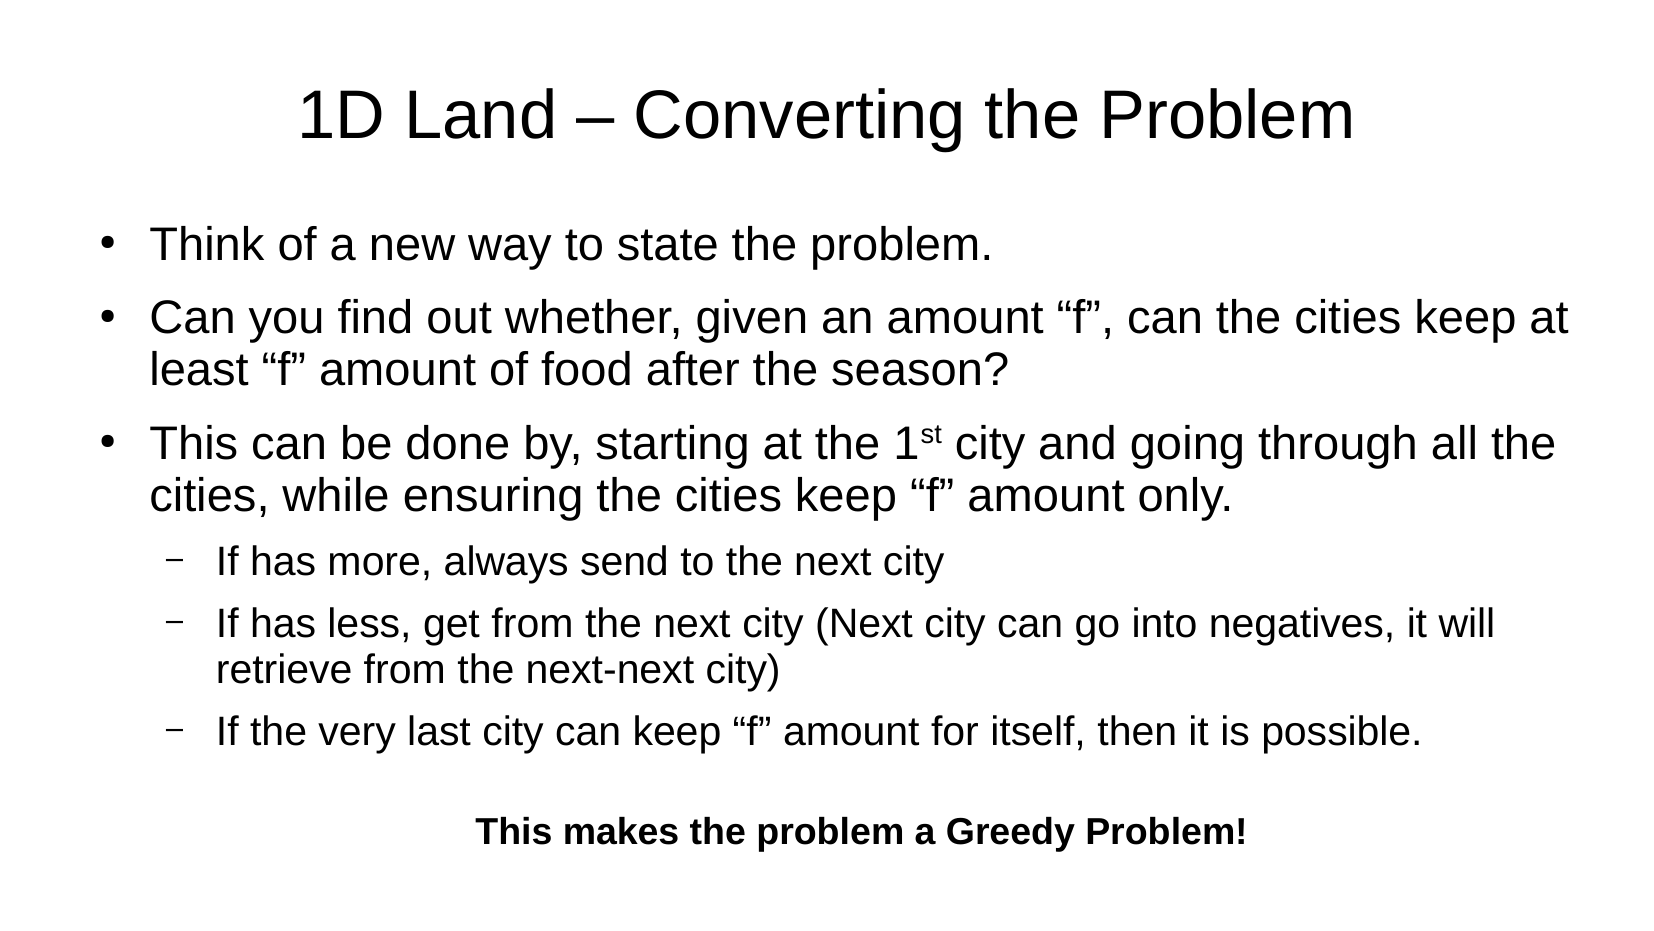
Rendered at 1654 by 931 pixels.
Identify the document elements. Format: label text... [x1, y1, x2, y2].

text_box This makes the problem a Greedy Problem! [460, 803, 1264, 860]
list Think of a new way to state the problem. Can you find out whether, given an amount “f”, can the cities keep at least “f” amount of food after the season? This can be done by, starting at the 1st city and going through all the cities, while ensuring the cities keep “f” amount only. If has more, always send to the next city If has less, get from the next city (Next city can go into negatives, it will retrieve from the next-next city) If the very last city can keep “f” amount for itself, then it is possible. [82, 217, 1571, 758]
title 1D Land – Converting the Problem [82, 37, 1571, 193]
